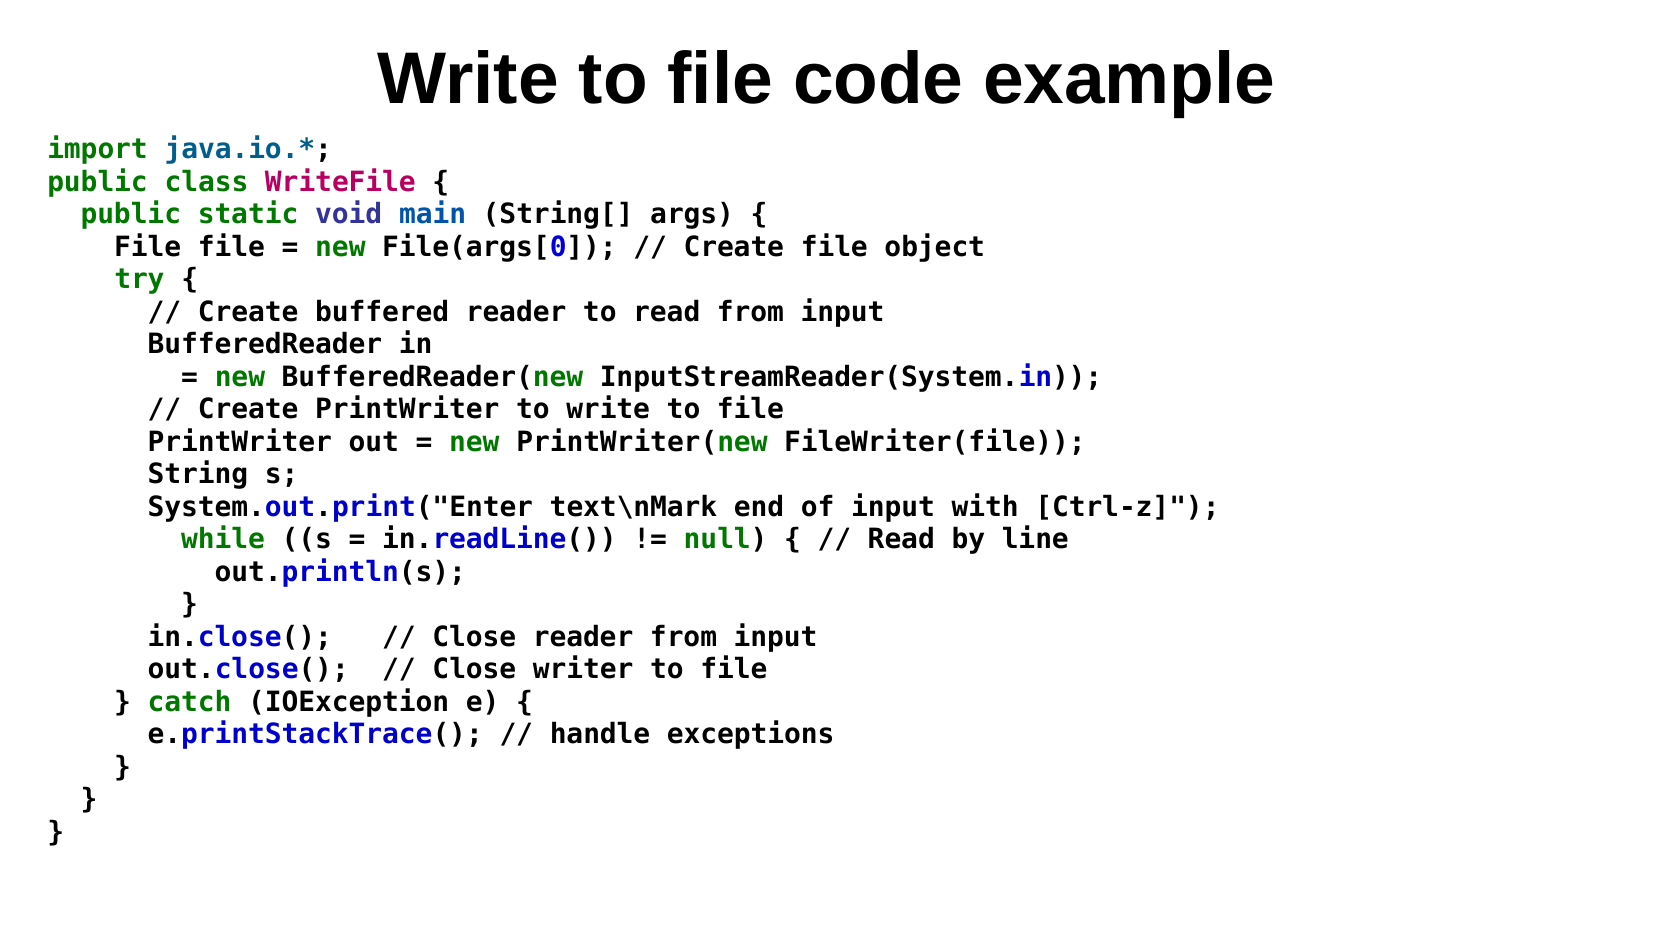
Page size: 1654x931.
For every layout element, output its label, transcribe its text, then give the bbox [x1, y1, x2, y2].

title Write to file code example [82, 23, 1571, 132]
list import java.io.*; public class WriteFile { public static void main (String[] args) { File file = new File(args[0]); // Create file object try { // Create buffered reader to read from input BufferedReader in = new BufferedReader(new InputStreamReader(System.in)); // Create PrintWriter to write to file PrintWriter out = new PrintWriter(new FileWriter(file)); String s; System.out.print("Enter text\nMark end of input with [Ctrl-z]"); while ((s = in.readLine()) != null) { // Read by line out.println(s); } in.close(); // Close reader from input out.close(); // Close writer to file } catch (IOException e) { e.printStackTrace(); // handle exceptions } } } [47, 132, 1595, 895]
